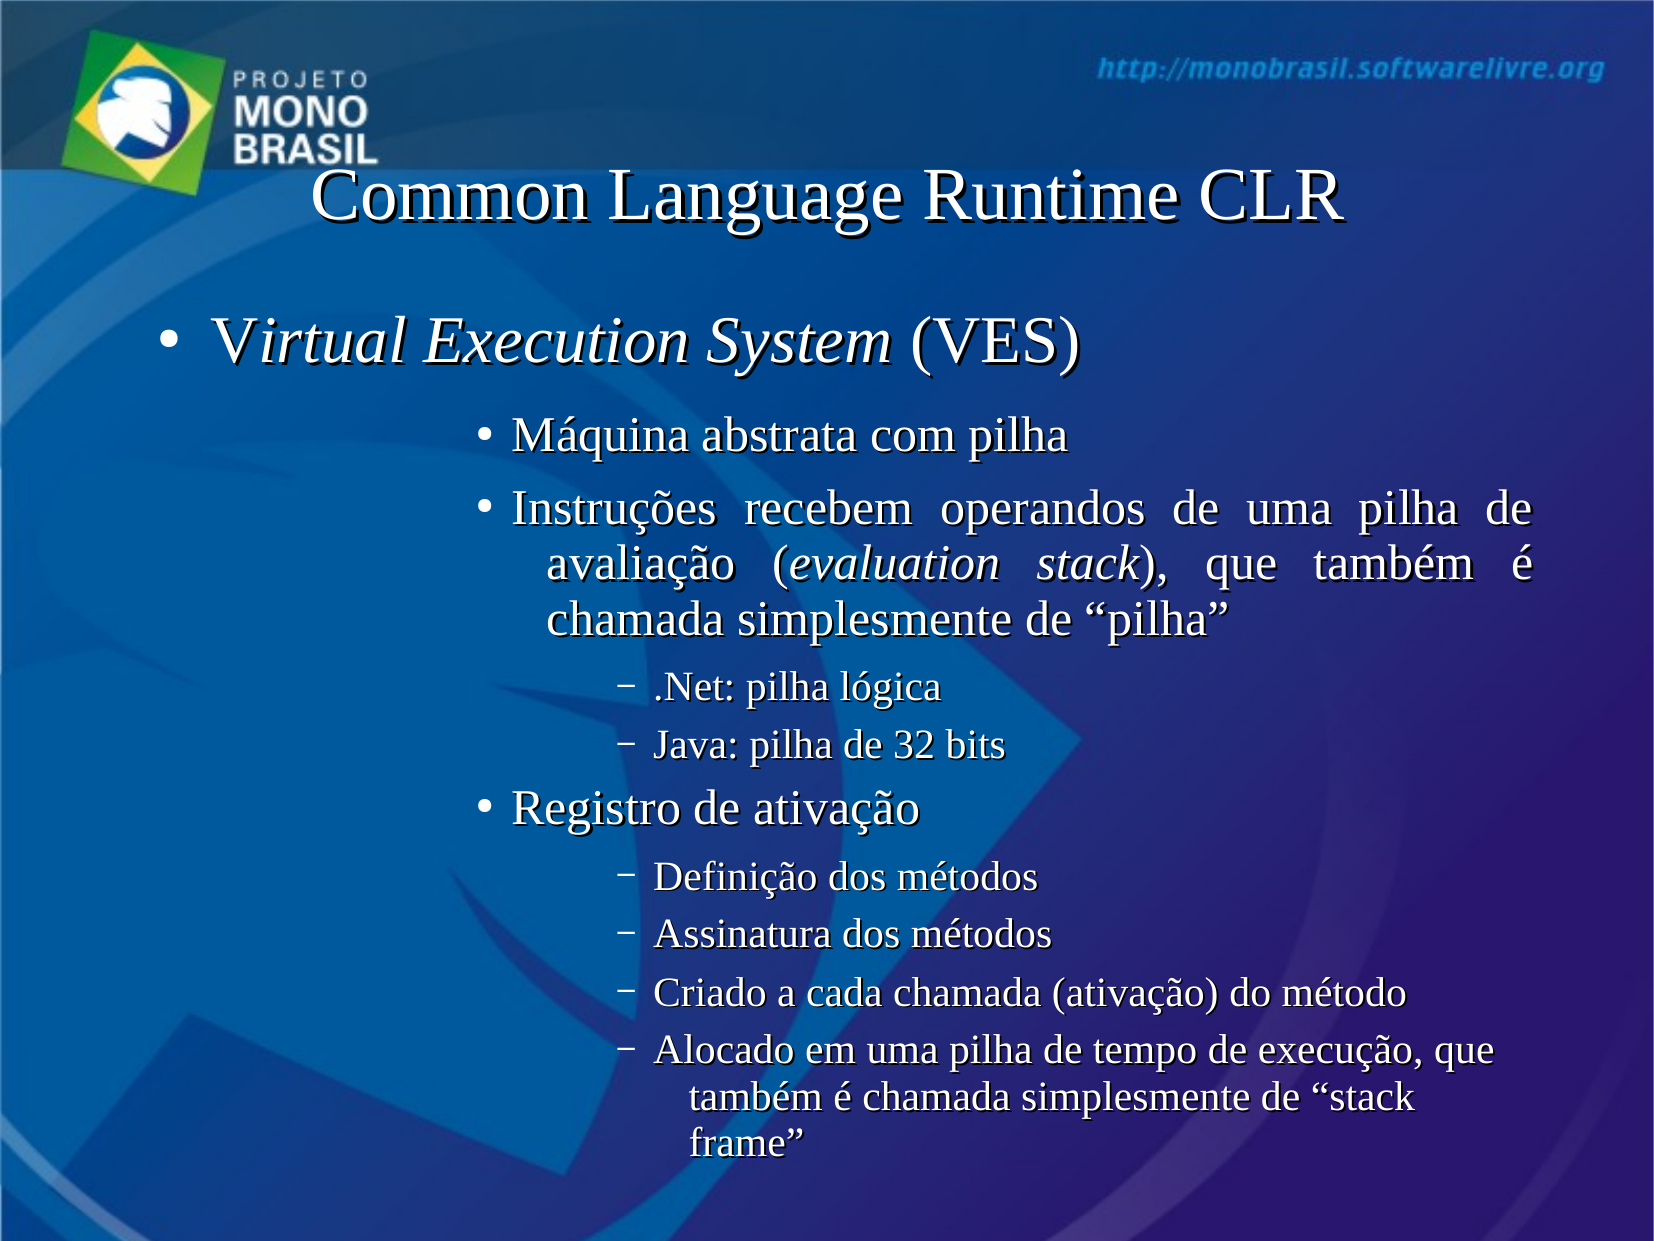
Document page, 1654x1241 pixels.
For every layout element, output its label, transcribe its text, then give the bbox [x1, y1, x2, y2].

title Common Language Runtime CLR [121, 91, 1534, 299]
picture [0, 0, 1654, 1241]
list Virtual Execution System (VES) Máquina abstrata com pilha Instruções recebem operandos de uma pilha de avaliação (evaluation stack), que também é chamada simplesmente de “pilha” .Net: pilha lógica Java: pilha de 32 bits Registro de ativação Definição dos métodos Assinatura dos métodos Criado a cada chamada (ativação) do método Alocado em uma pilha de tempo de execução, que também é chamada simplesmente de “stack frame” [121, 303, 1534, 1182]
